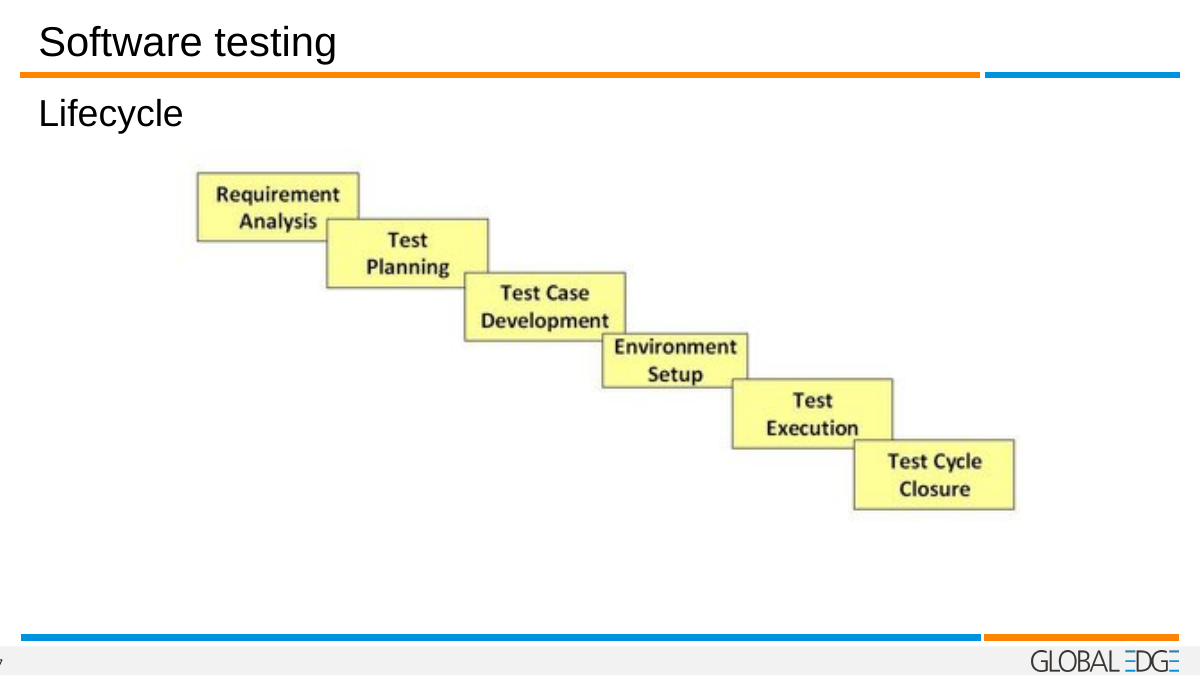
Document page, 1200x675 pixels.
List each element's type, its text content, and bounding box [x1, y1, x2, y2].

text_box Software testing [23, 11, 686, 74]
picture [176, 149, 1024, 527]
text_box Lifecycle [23, 84, 1146, 142]
picture [1031, 650, 1179, 672]
